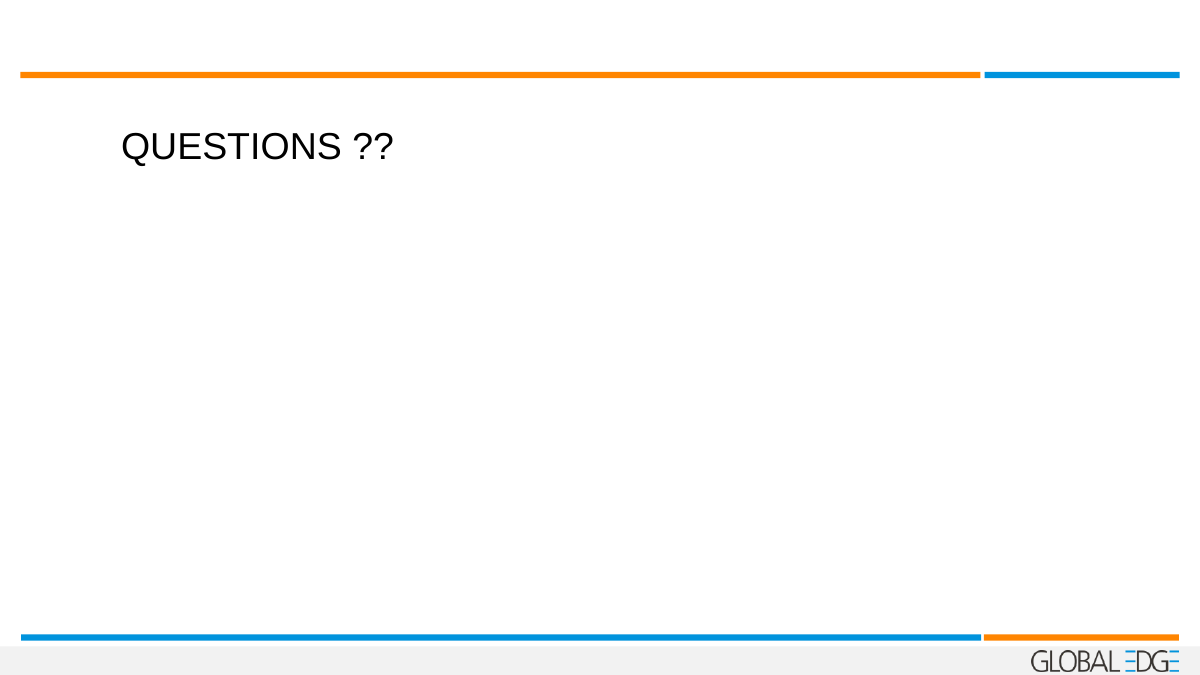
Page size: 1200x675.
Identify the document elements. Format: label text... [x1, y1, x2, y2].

picture [1031, 650, 1179, 672]
text_box QUESTIONS ?? [106, 118, 1075, 217]
